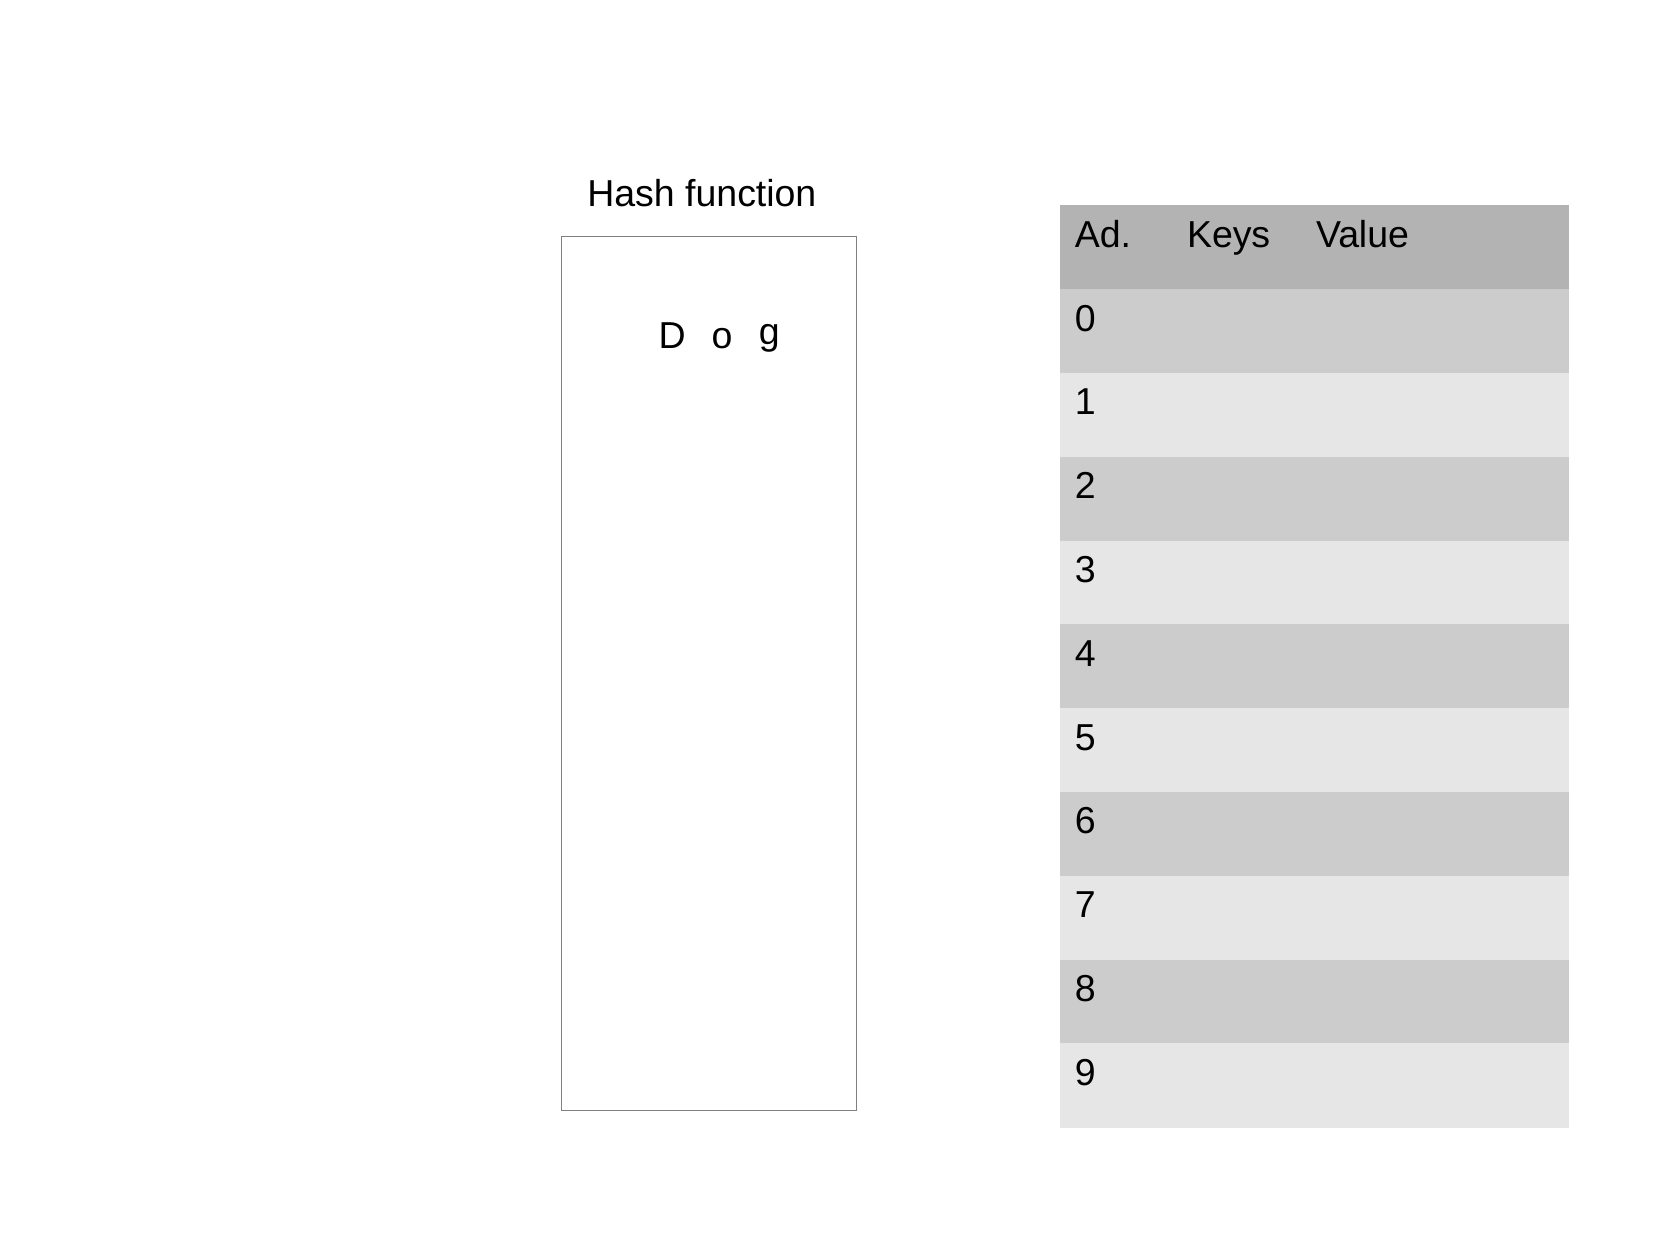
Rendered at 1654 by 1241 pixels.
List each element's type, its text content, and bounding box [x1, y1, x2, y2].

table_cell [1172, 960, 1301, 1043]
table_cell [1172, 541, 1301, 624]
text_box o [696, 307, 756, 364]
text_box Hash function [572, 165, 845, 223]
table_cell 8 [1060, 960, 1172, 1043]
text_box g [744, 303, 792, 361]
table_cell [1172, 373, 1301, 457]
table_header Ad. [1060, 205, 1172, 289]
table_cell [1172, 457, 1301, 541]
table_cell [1301, 624, 1569, 708]
table_cell 7 [1060, 876, 1172, 960]
table_cell 3 [1060, 541, 1172, 624]
table_cell 1 [1060, 373, 1172, 457]
text_box D [643, 307, 696, 364]
table_cell 9 [1060, 1043, 1172, 1128]
table_cell [1301, 1043, 1569, 1128]
table_cell 0 [1060, 289, 1172, 373]
table_cell [1172, 289, 1301, 373]
table_cell 2 [1060, 457, 1172, 541]
table_cell [1301, 289, 1569, 373]
table_cell 6 [1060, 792, 1172, 876]
table_cell [1301, 876, 1569, 960]
table_header Value [1301, 205, 1569, 289]
table_header Keys [1172, 205, 1301, 289]
table_cell [1301, 792, 1569, 876]
table_cell [1301, 960, 1569, 1043]
table_cell [1301, 541, 1569, 624]
table_cell [1301, 457, 1569, 541]
table_cell [1172, 876, 1301, 960]
table_cell 4 [1060, 624, 1172, 708]
text_box [561, 236, 857, 1111]
table_cell [1172, 792, 1301, 876]
table_cell [1172, 708, 1301, 792]
table_cell [1172, 1043, 1301, 1128]
table_cell [1301, 708, 1569, 792]
table_cell 5 [1060, 708, 1172, 792]
table_cell [1172, 624, 1301, 708]
table_cell [1301, 373, 1569, 457]
